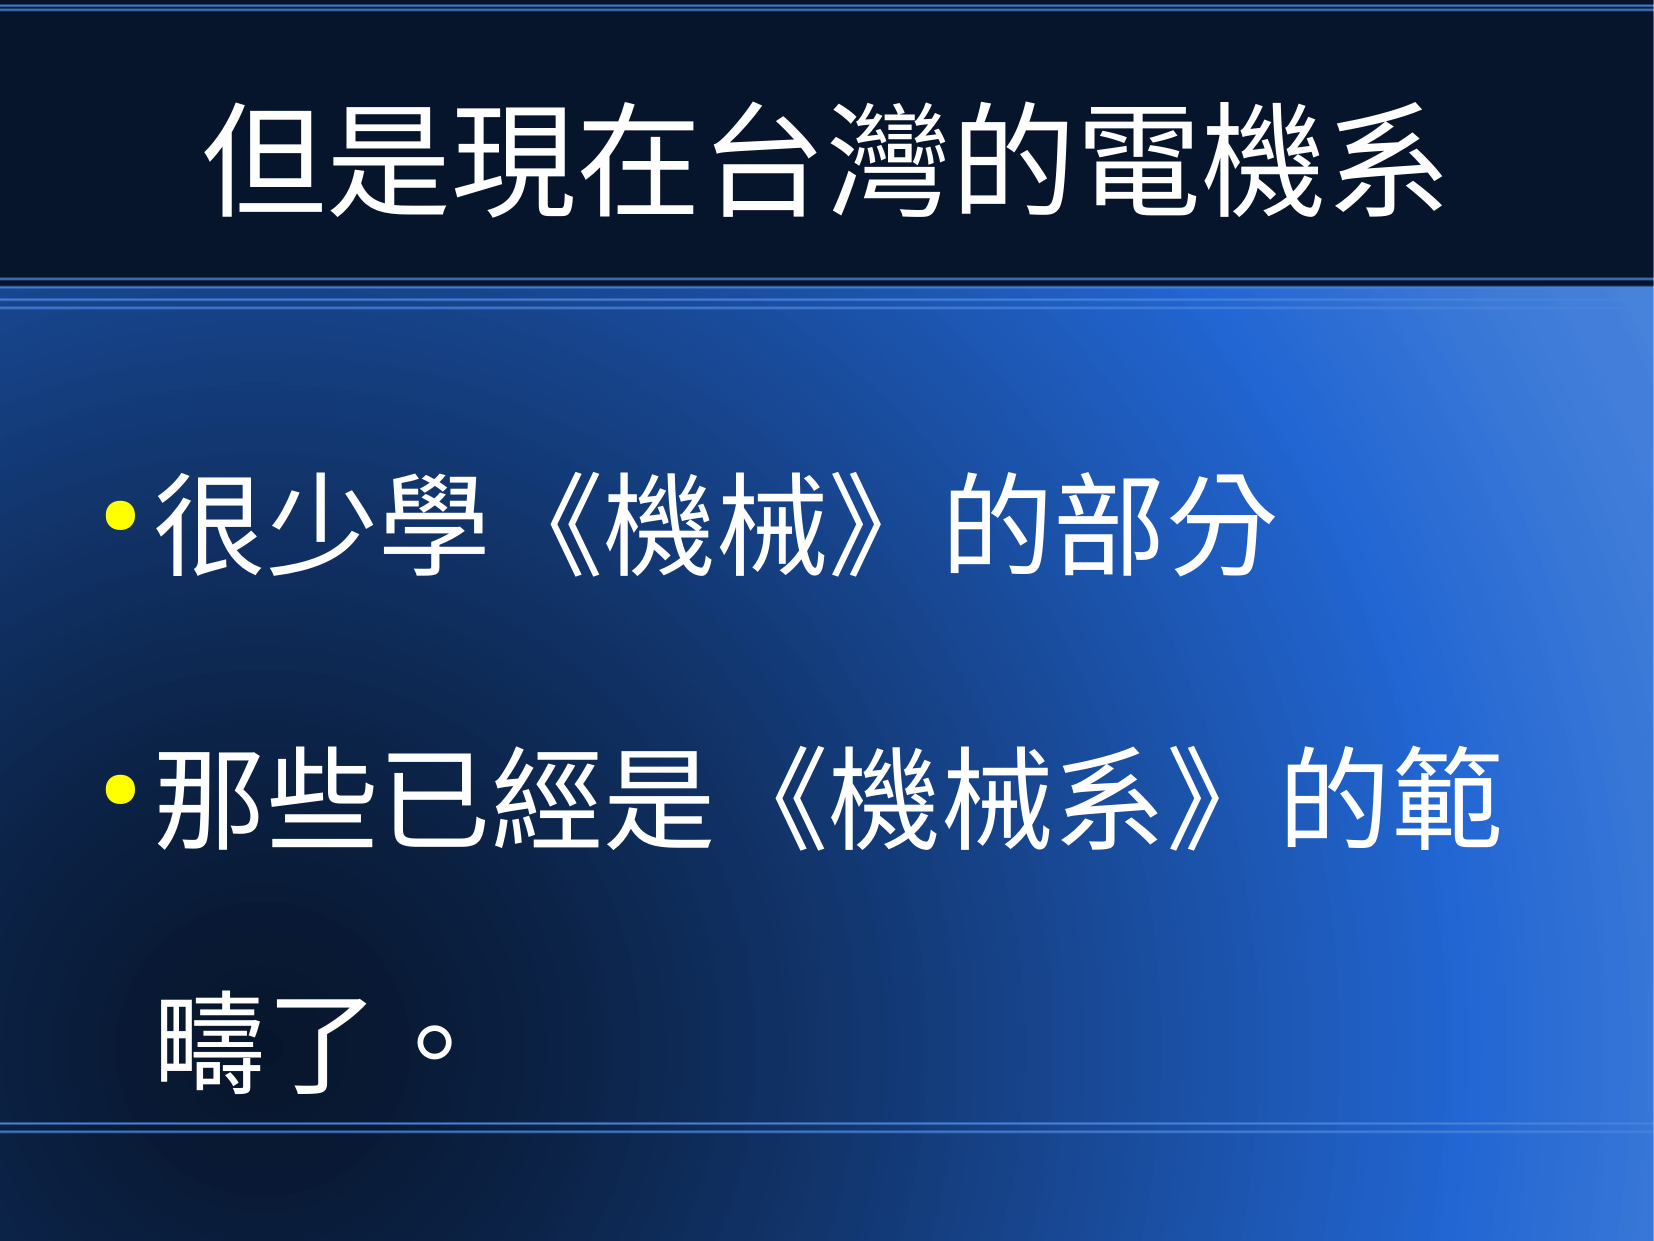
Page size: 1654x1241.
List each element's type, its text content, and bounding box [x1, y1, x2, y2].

title 但是現在台灣的電機系 [82, 49, 1571, 257]
list 很少學《機械》的部分 那些已經是《機械系》的範疇了。 [82, 355, 1571, 1241]
picture [0, 0, 1654, 1241]
